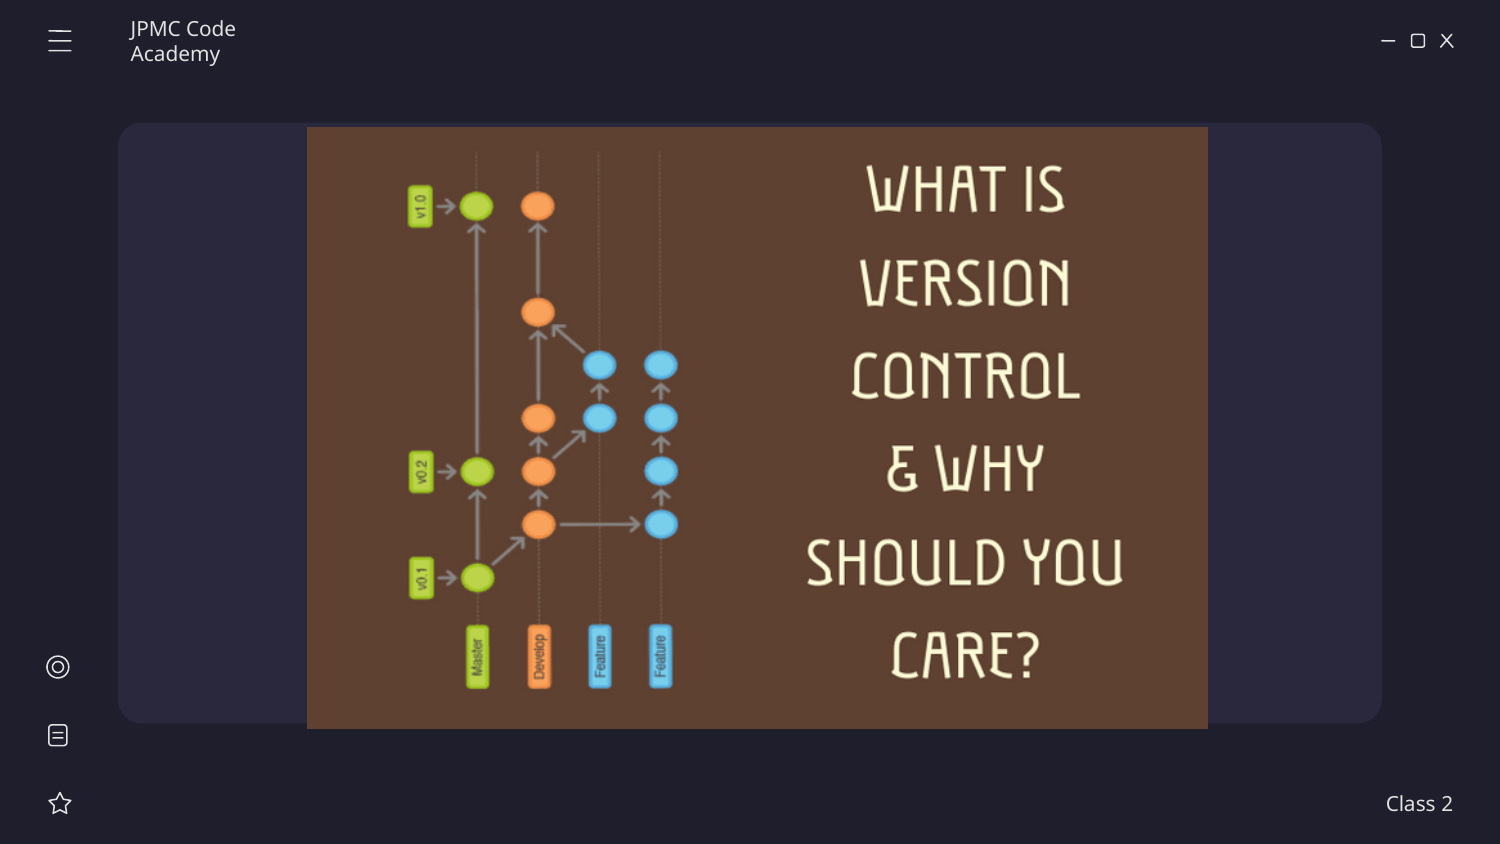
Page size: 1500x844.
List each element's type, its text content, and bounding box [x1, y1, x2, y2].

picture [307, 127, 1208, 729]
subtitle JPMC Code Academy [130, 18, 306, 64]
subtitle Class 2 [1278, 780, 1453, 826]
